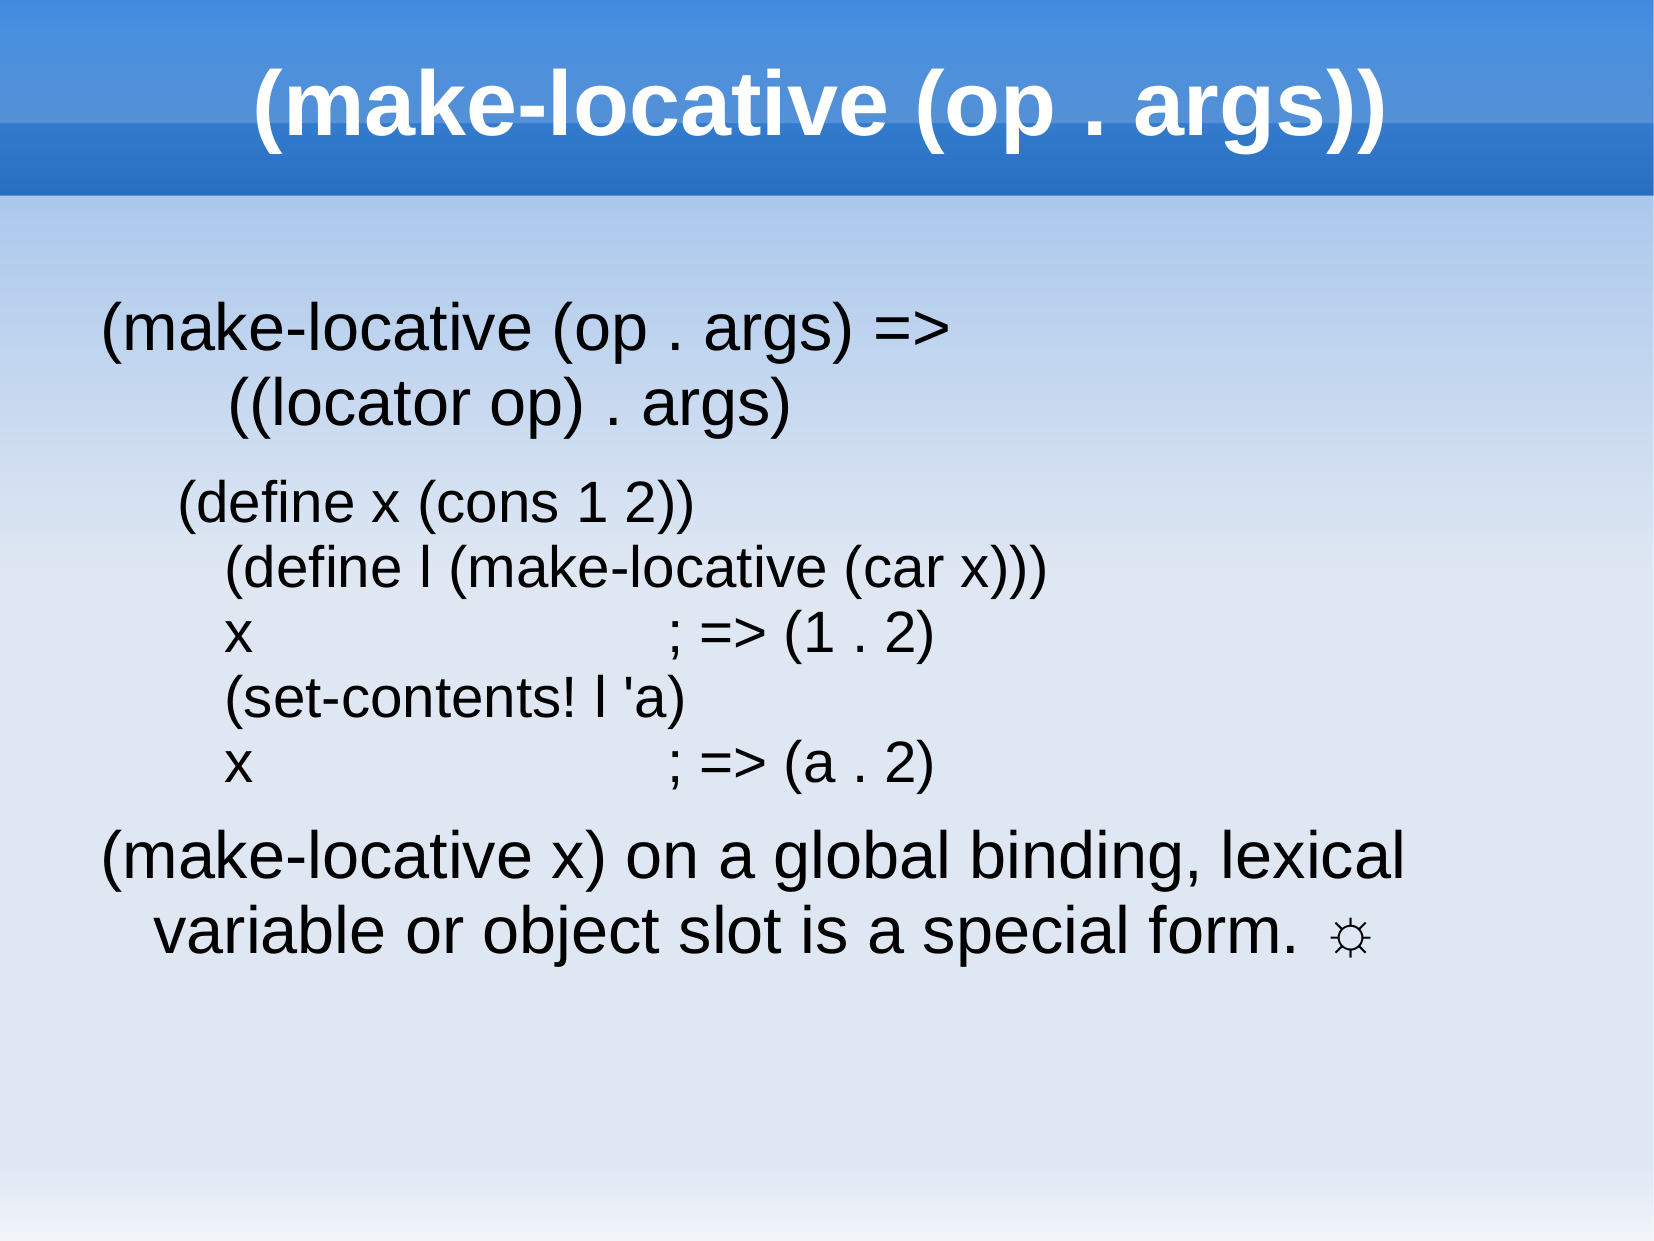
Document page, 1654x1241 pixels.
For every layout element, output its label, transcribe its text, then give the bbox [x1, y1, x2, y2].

picture [0, 0, 1654, 1241]
list (make-locative (op . args) => ((locator op) . args) (define x (cons 1 2)) (define l (make-locative (car x))) x ; => (1 . 2) (set-contents! l 'a) x ; => (a . 2) (make-locative x) on a global binding, lexical variable or object slot is a special form. ☼ [82, 290, 1571, 1094]
title (make-locative (op . args)) [76, 7, 1565, 200]
